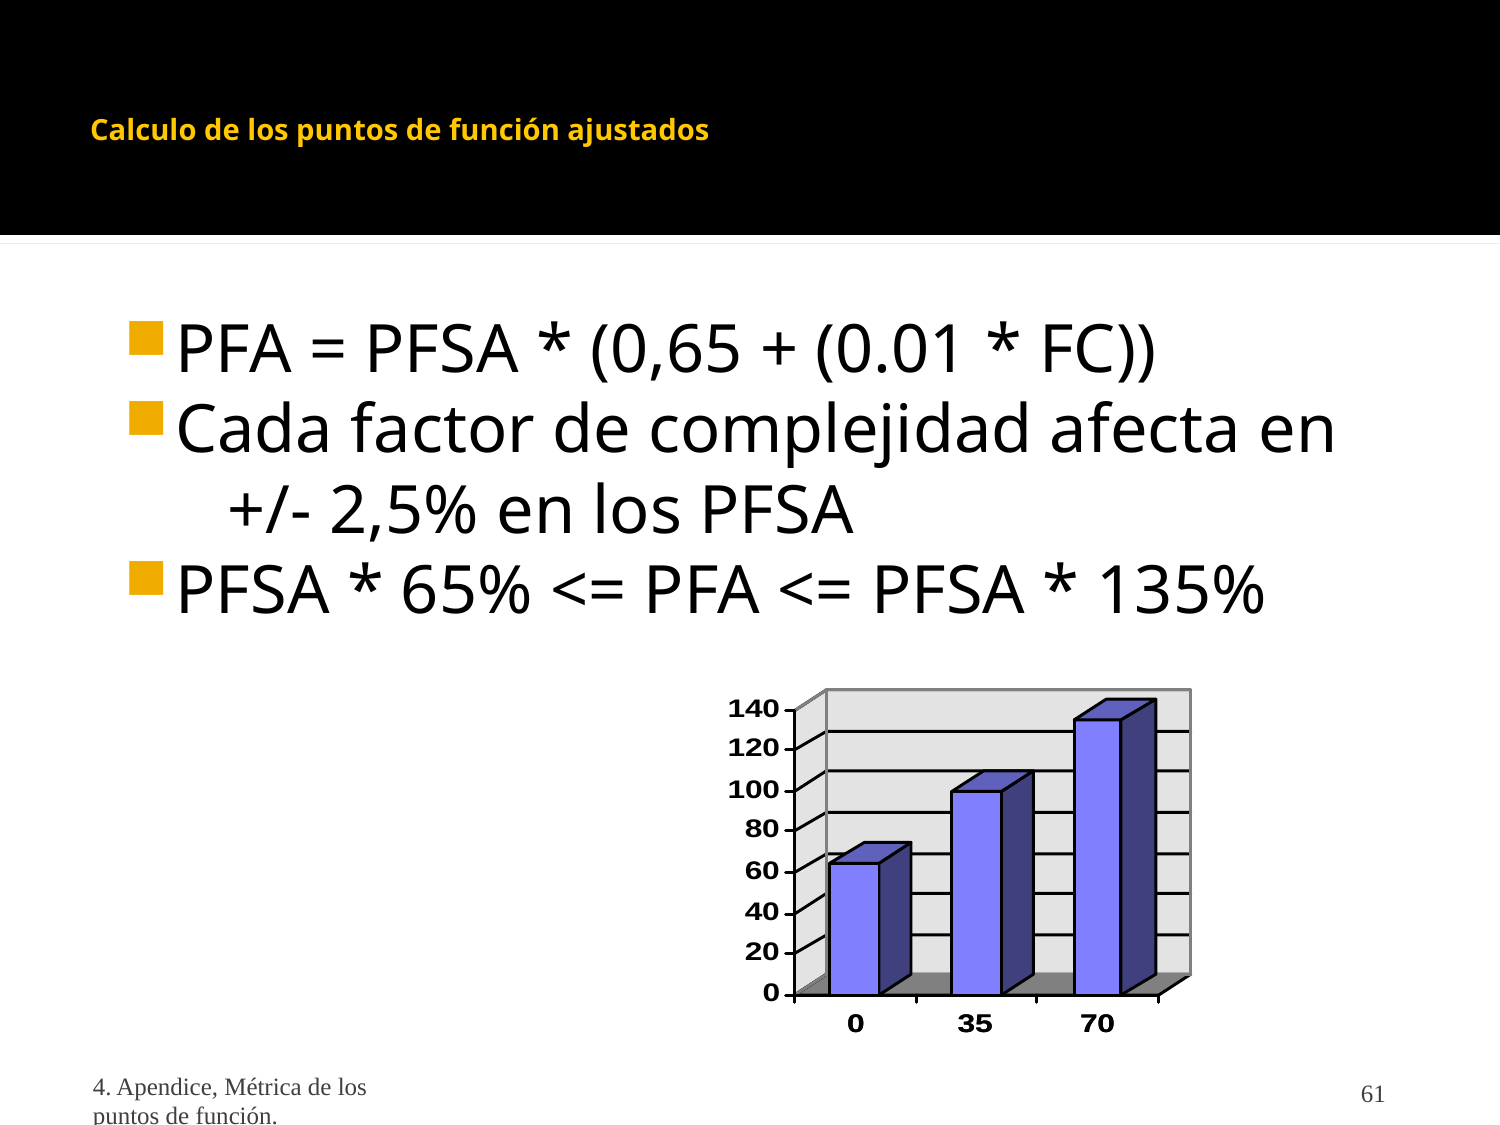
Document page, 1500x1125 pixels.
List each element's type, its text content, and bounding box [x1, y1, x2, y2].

title Calculo de los puntos de función ajustados [75, 25, 1426, 232]
text_box [1345, 1062, 1467, 1108]
chart [675, 645, 1353, 1090]
list PFA = PFSA * (0,65 + (0.01 * FC)) Cada factor de complejidad afecta en +/- 2,5% en los PFSA PFSA * 65% <= PFA <= PFSA * 135% [75, 291, 1426, 1051]
text_box 4. Apendice, Métrica de los puntos de función. [75, 1062, 426, 1108]
